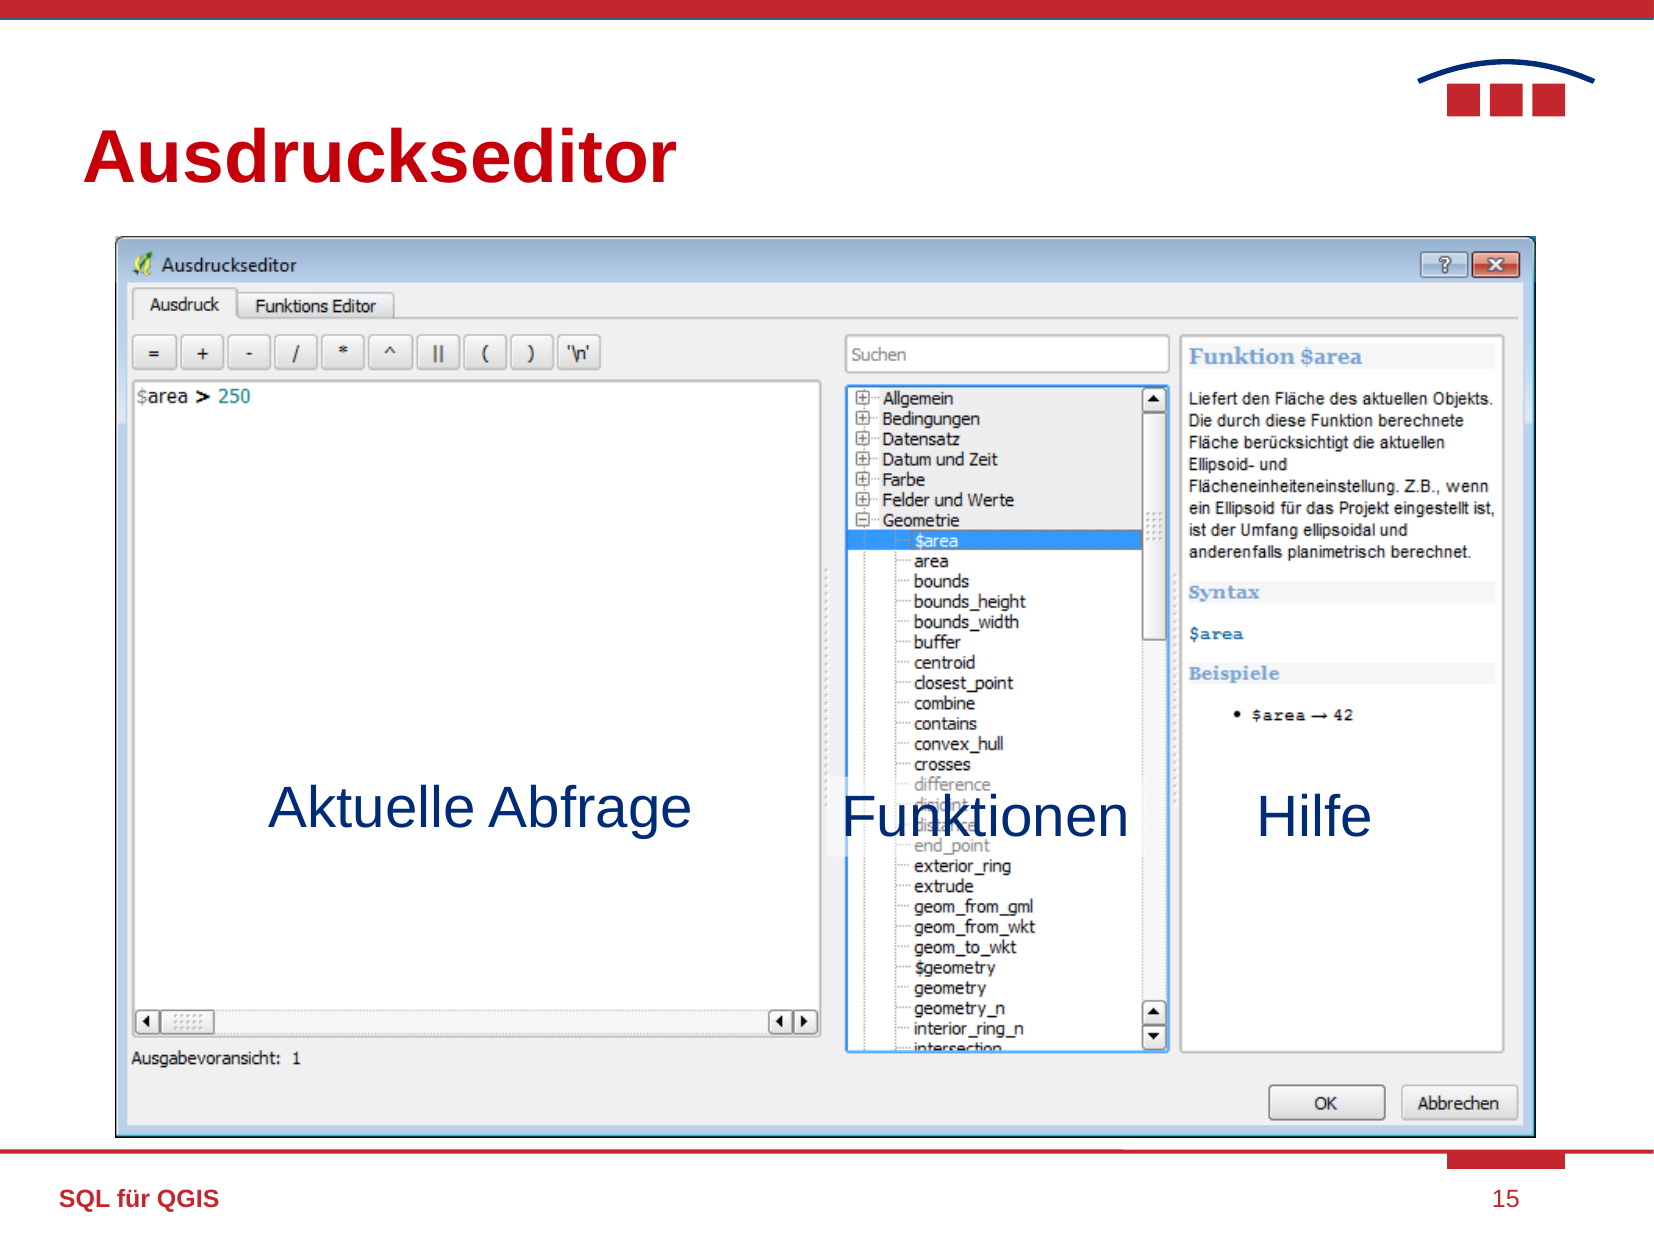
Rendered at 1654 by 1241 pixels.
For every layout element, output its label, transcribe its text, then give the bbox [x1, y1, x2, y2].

text_box Hilfe [1241, 776, 1388, 857]
text_box Funktionen [826, 776, 1146, 857]
text_box <Foliennummer> [1446, 1182, 1565, 1223]
title Ausdruckseditor [82, 49, 1571, 257]
text_box Aktuelle Abfrage [253, 767, 709, 848]
picture [115, 236, 1536, 1138]
